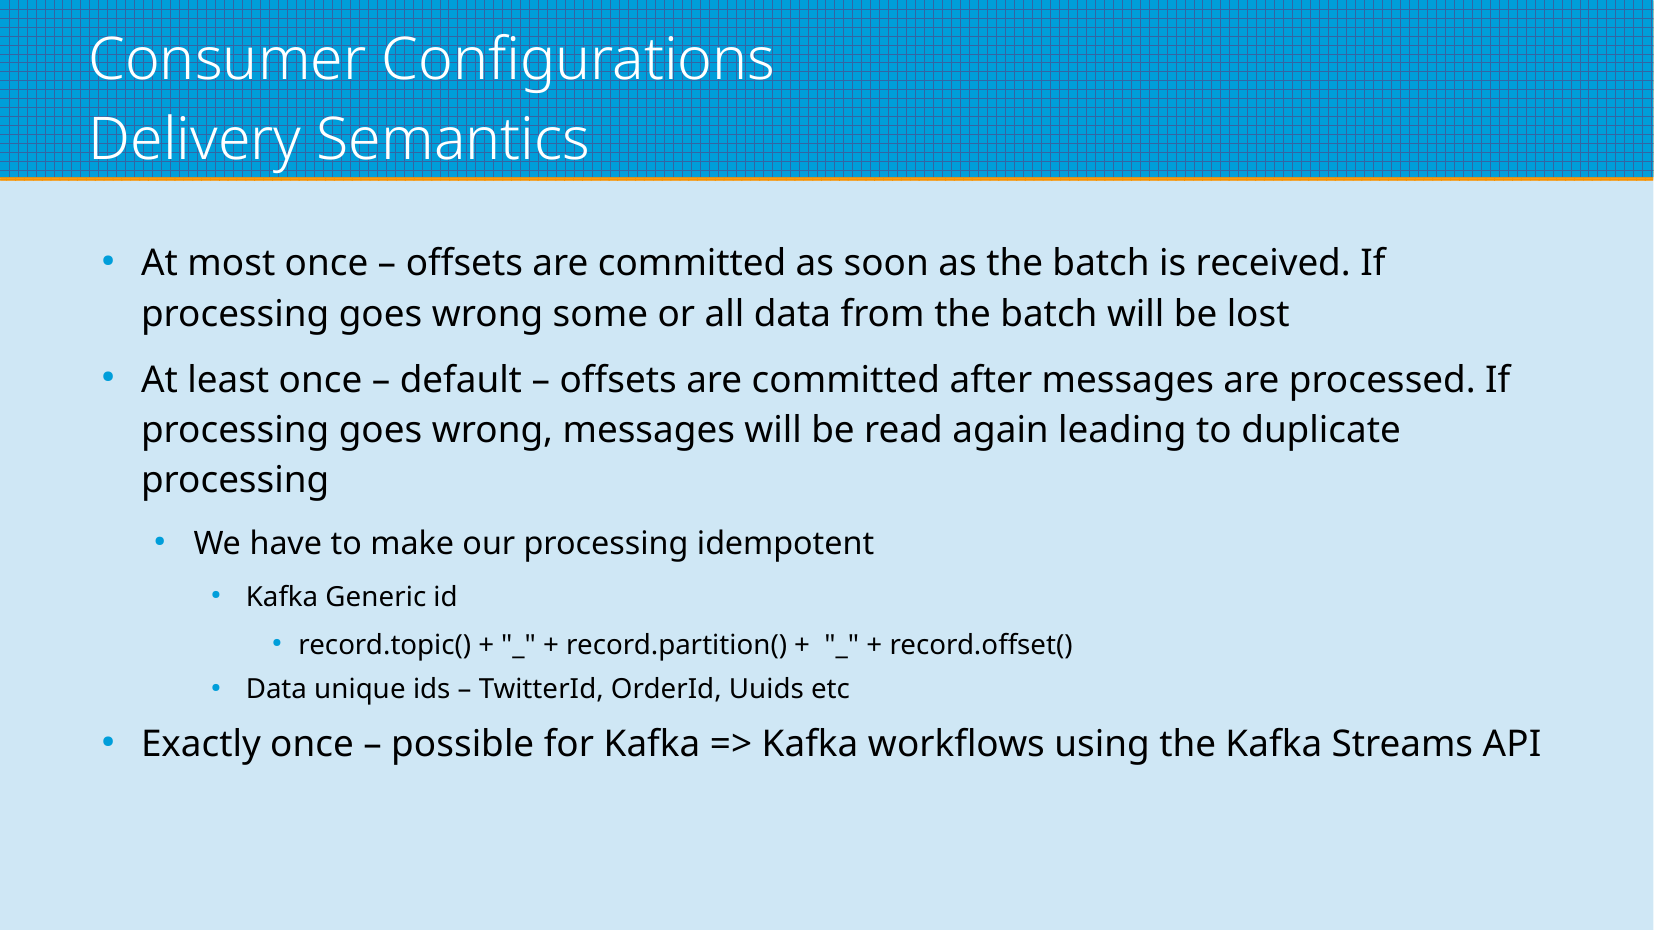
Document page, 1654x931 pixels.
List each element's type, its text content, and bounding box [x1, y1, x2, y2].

title Consumer Configurations Delivery Semantics [88, 14, 1565, 178]
list At most once – offsets are committed as soon as the batch is received. If processing goes wrong some or all data from the batch will be lost At least once – default – offsets are committed after messages are processed. If processing goes wrong, messages will be read again leading to duplicate processing We have to make our processing idempotent Kafka Generic id record.topic() + "_" + record.partition() + "_" + record.offset() Data unique ids – TwitterId, OrderId, Uuids etc Exactly once – possible for Kafka => Kafka workflows using the Kafka Streams API [88, 236, 1565, 813]
